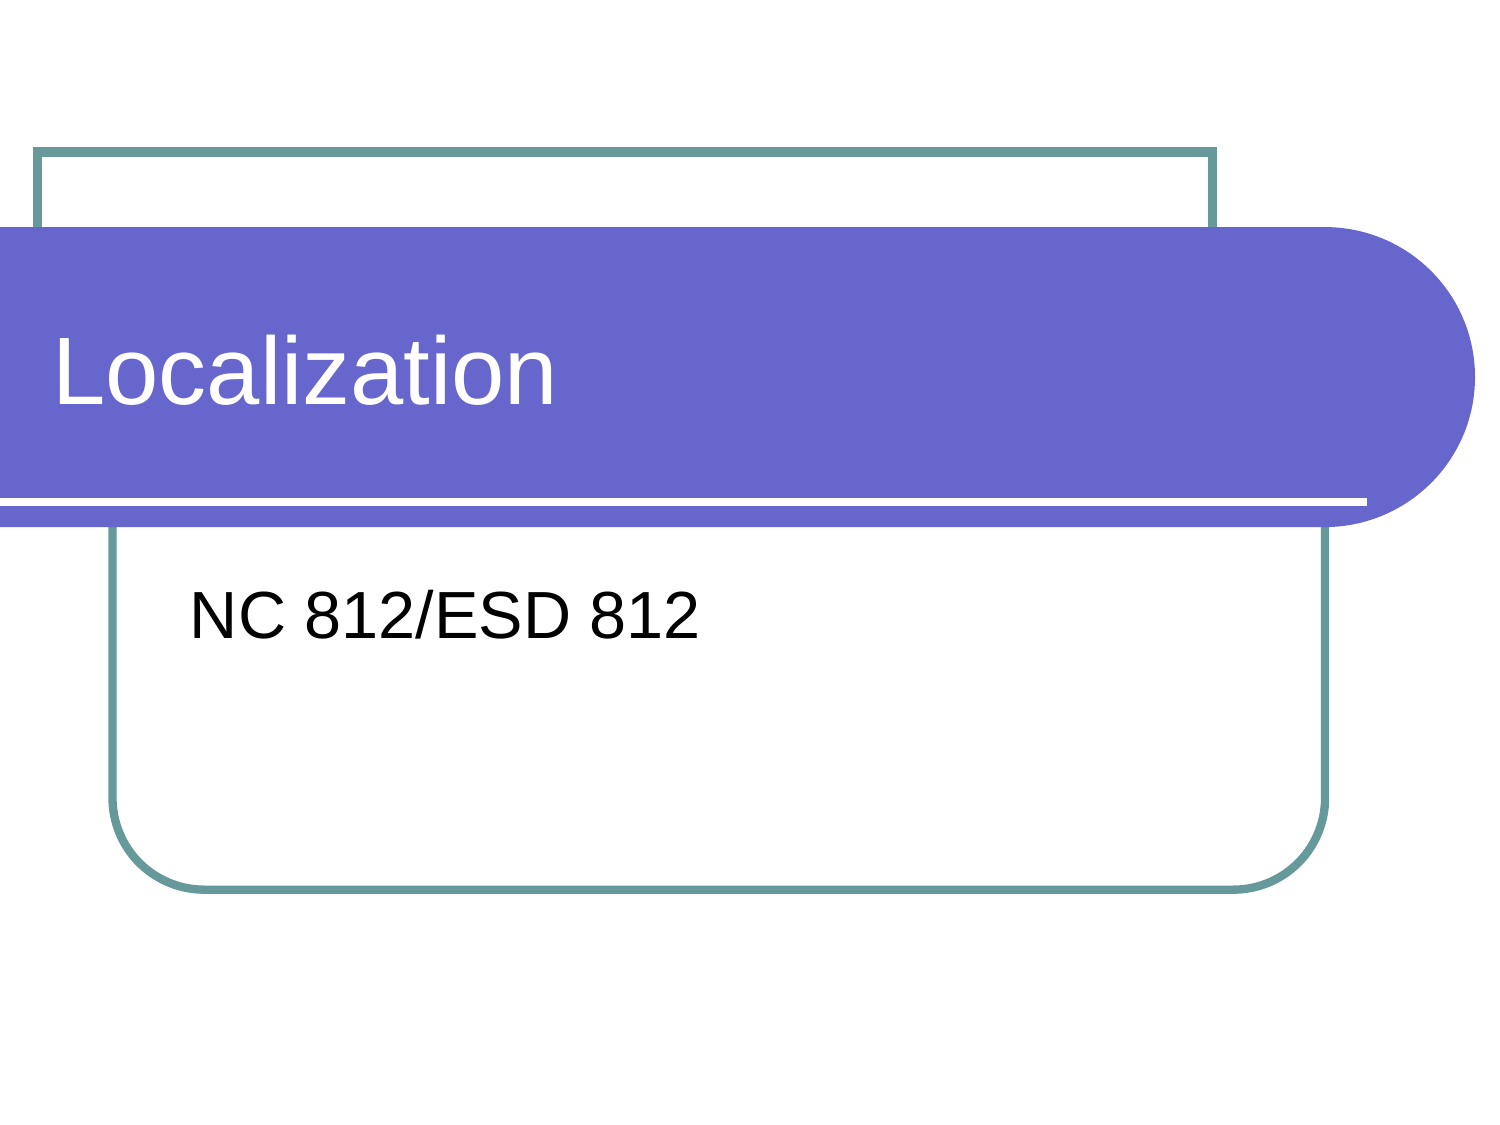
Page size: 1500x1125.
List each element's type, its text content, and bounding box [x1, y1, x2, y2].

title Localization [37, 234, 1363, 499]
subtitle NC 812/ESD 812 [174, 564, 1263, 840]
